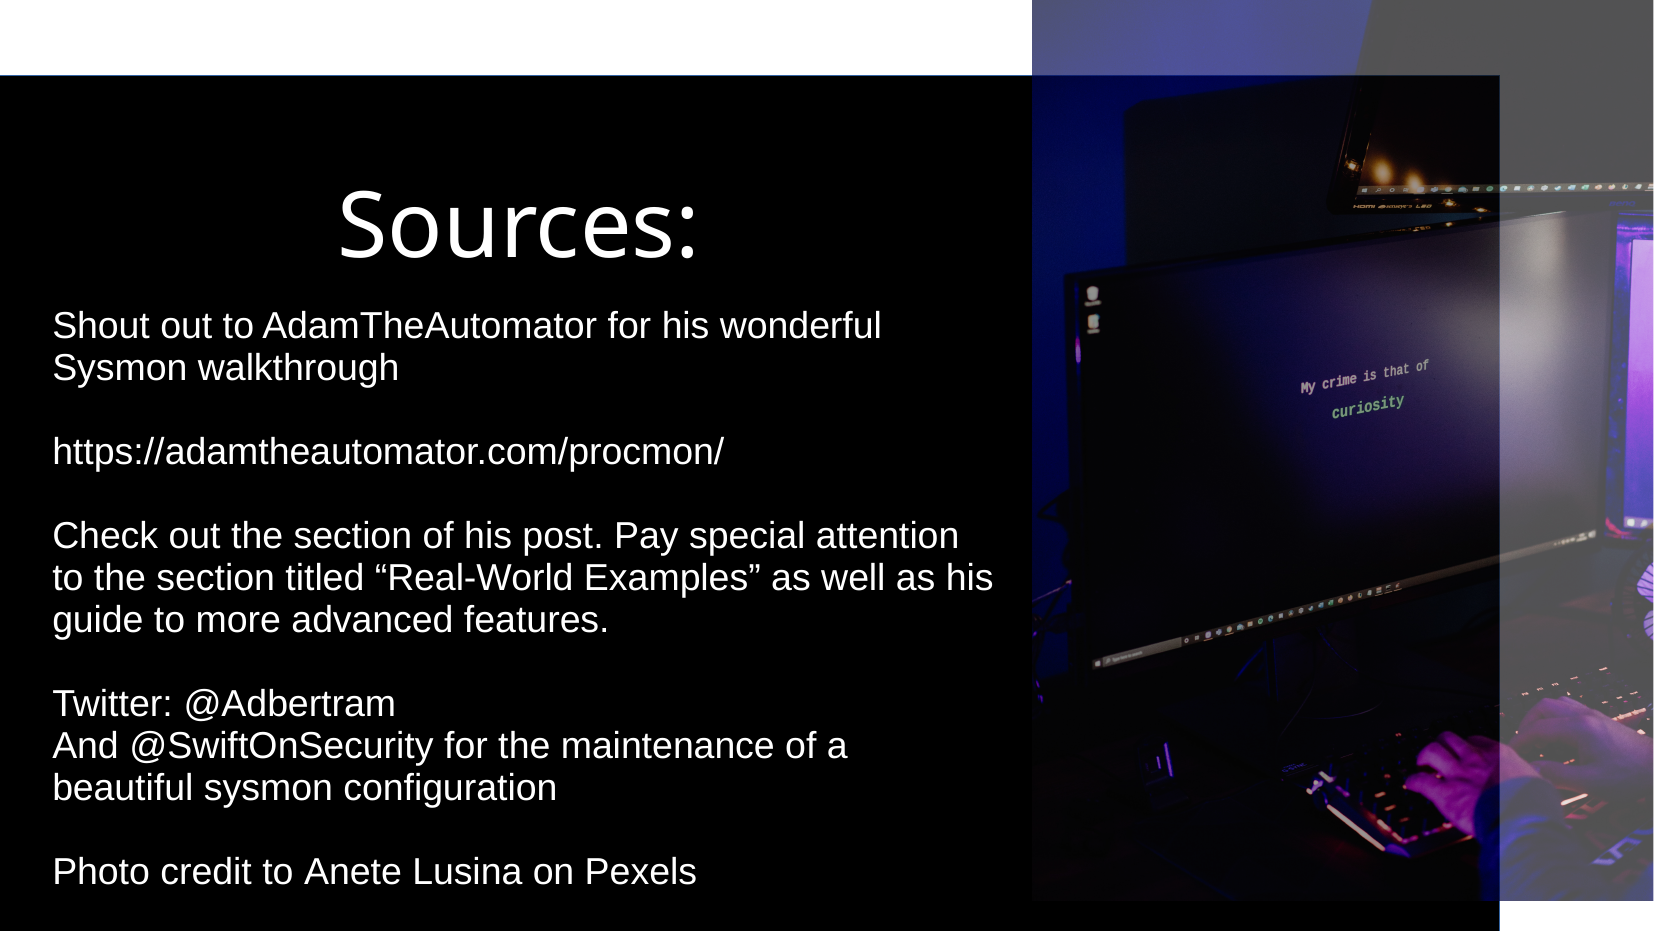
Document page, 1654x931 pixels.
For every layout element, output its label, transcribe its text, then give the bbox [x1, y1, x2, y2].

picture [1032, 0, 1654, 901]
title Sources: [49, 32, 1013, 297]
text_box [0, 75, 1500, 931]
text_box Shout out to AdamTheAutomator for his wonderful Sysmon walkthrough https://adamtheautomator.com/procmon/ Check out the section of his post. Pay special attention to the section titled “Real-World Examples” as well as his guide to more advanced features. Twitter: @Adbertram And @SwiftOnSecurity for the maintenance of a beautiful sysmon configuration Photo credit to Anete Lusina on Pexels [37, 297, 1013, 901]
